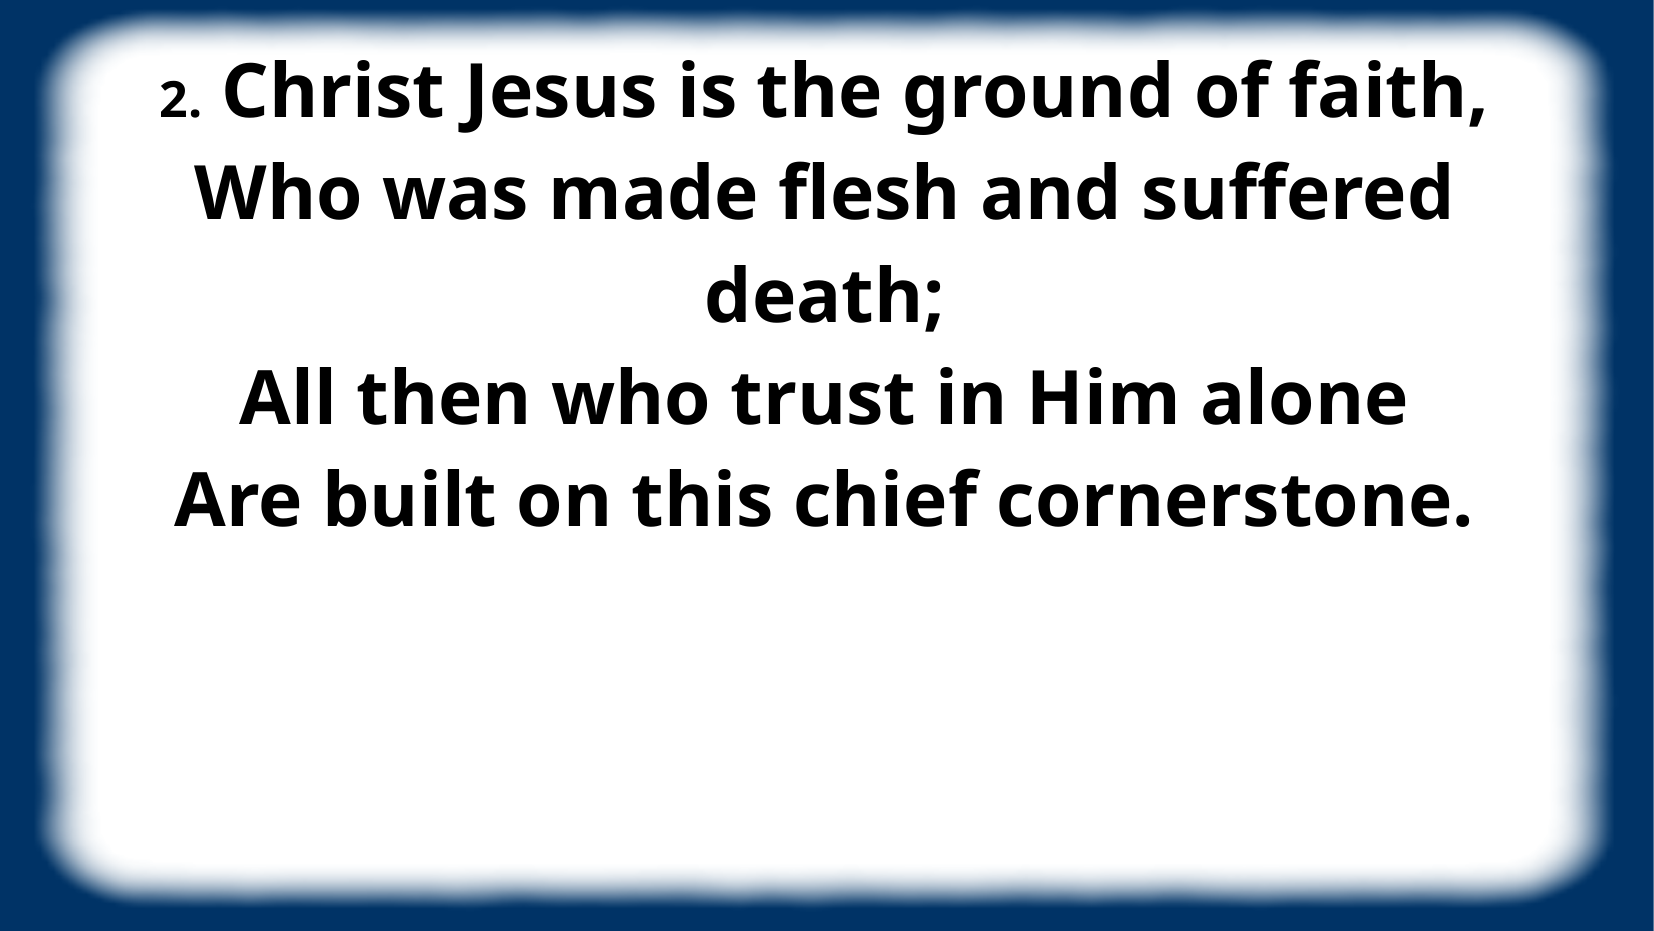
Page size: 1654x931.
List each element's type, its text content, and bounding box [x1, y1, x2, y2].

text_box 2. Christ Jesus is the ground of faith, Who was made flesh and suffered death; All then who trust in Him alone Are built on this chief cornerstone. [75, 30, 1576, 445]
picture [0, 0, 1654, 931]
